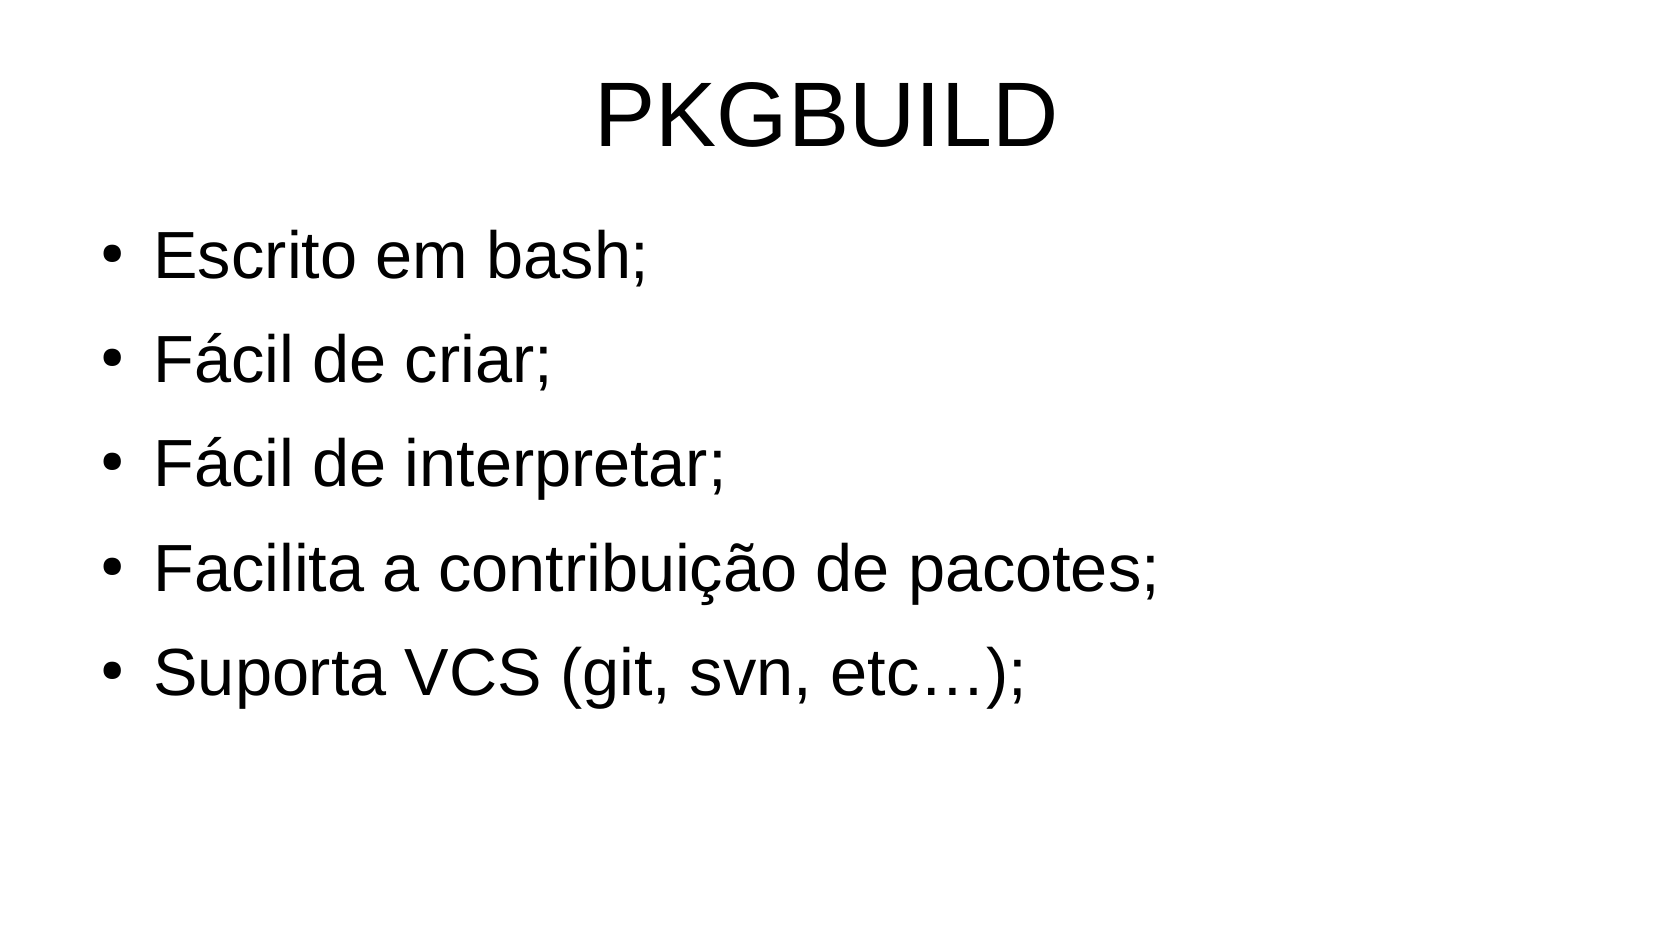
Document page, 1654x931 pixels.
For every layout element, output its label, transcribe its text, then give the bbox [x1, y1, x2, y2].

title PKGBUILD [82, 37, 1571, 193]
list Escrito em bash; Fácil de criar; Fácil de interpretar; Facilita a contribuição de pacotes; Suporta VCS (git, svn, etc…); [82, 217, 1571, 758]
